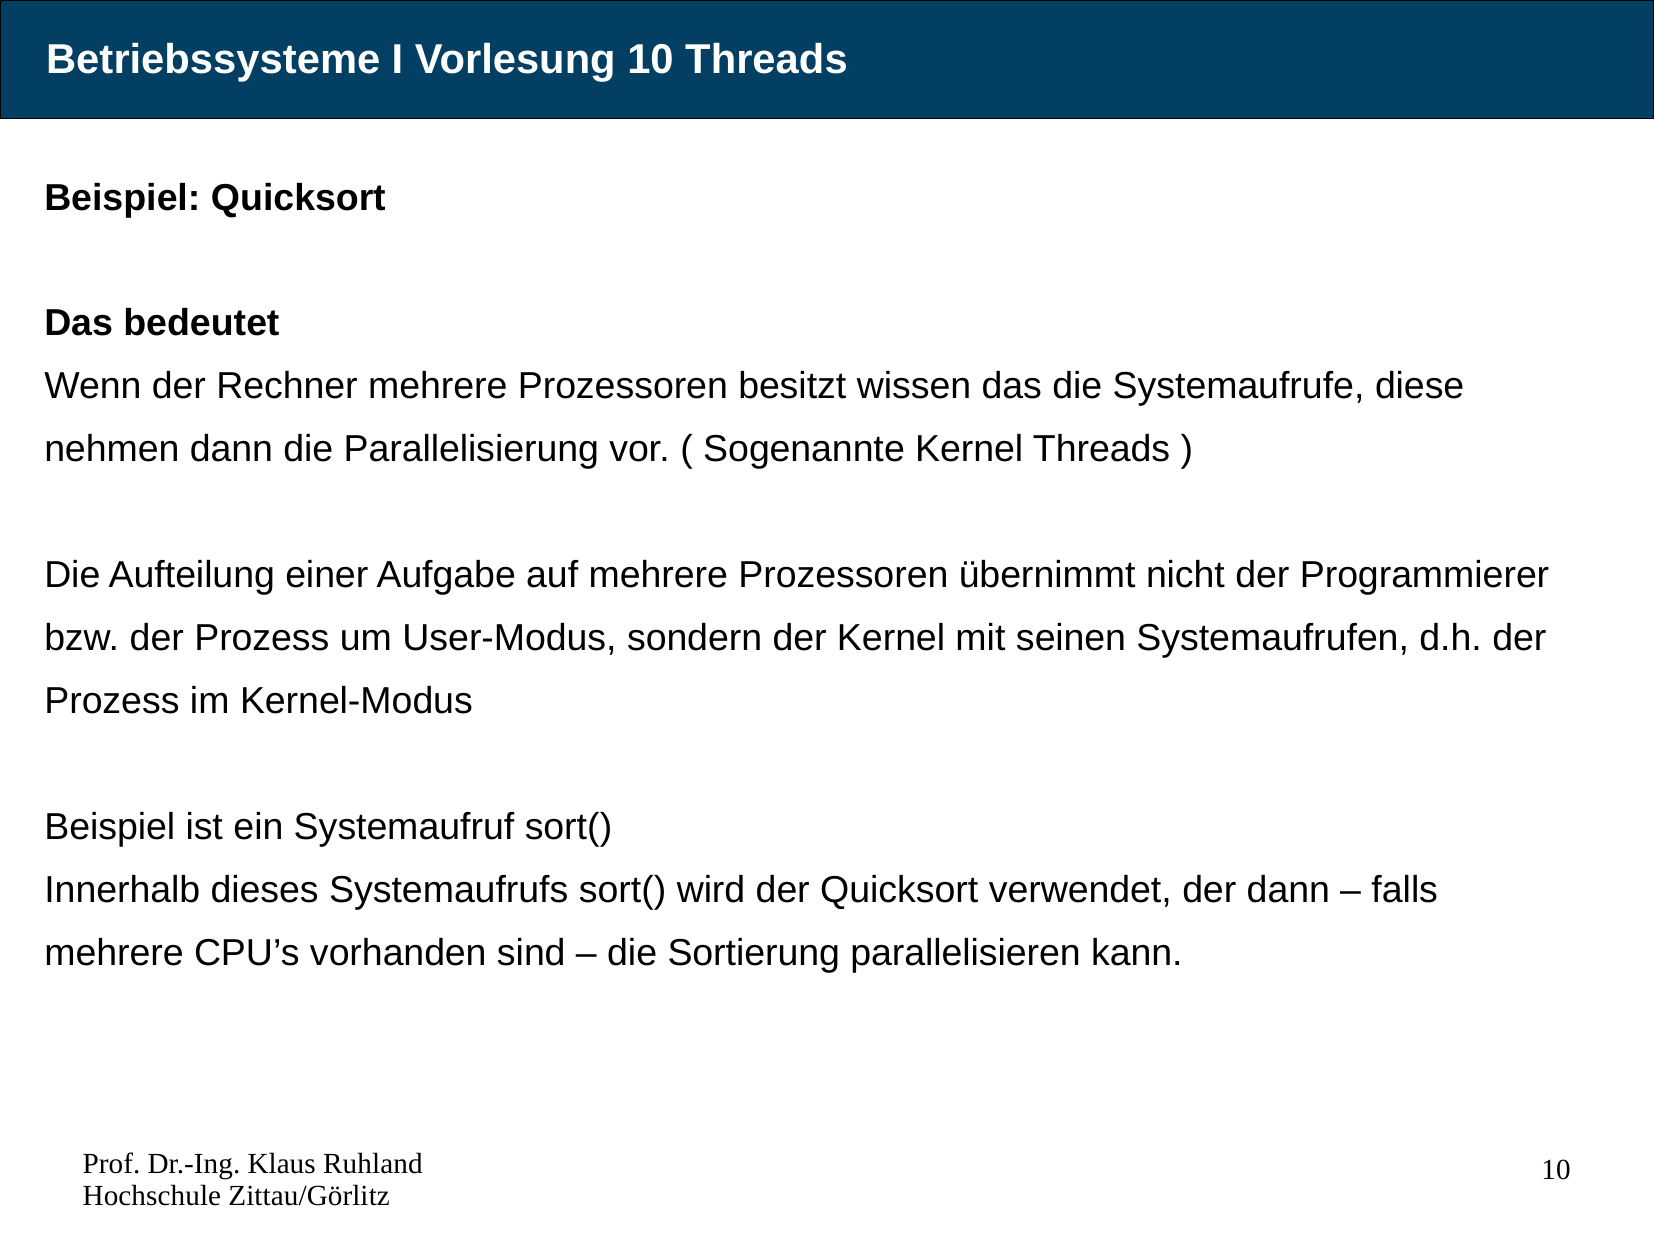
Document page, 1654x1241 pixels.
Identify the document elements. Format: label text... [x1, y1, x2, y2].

text_box Beispiel: Quicksort Das bedeutet Wenn der Rechner mehrere Prozessoren besitzt wissen das die Systemaufrufe, diese nehmen dann die Parallelisierung vor. ( Sogenannte Kernel Threads ) Die Aufteilung einer Aufgabe auf mehrere Prozessoren übernimmt nicht der Programmierer bzw. der Prozess um User-Modus, sondern der Kernel mit seinen Systemaufrufen, d.h. der Prozess im Kernel-Modus Beispiel ist ein Systemaufruf sort() Innerhalb dieses Systemaufrufs sort() wird der Quicksort verwendet, der dann – falls mehrere CPU’s vorhanden sind – die Sortierung parallelisieren kann. [29, 147, 1565, 1234]
